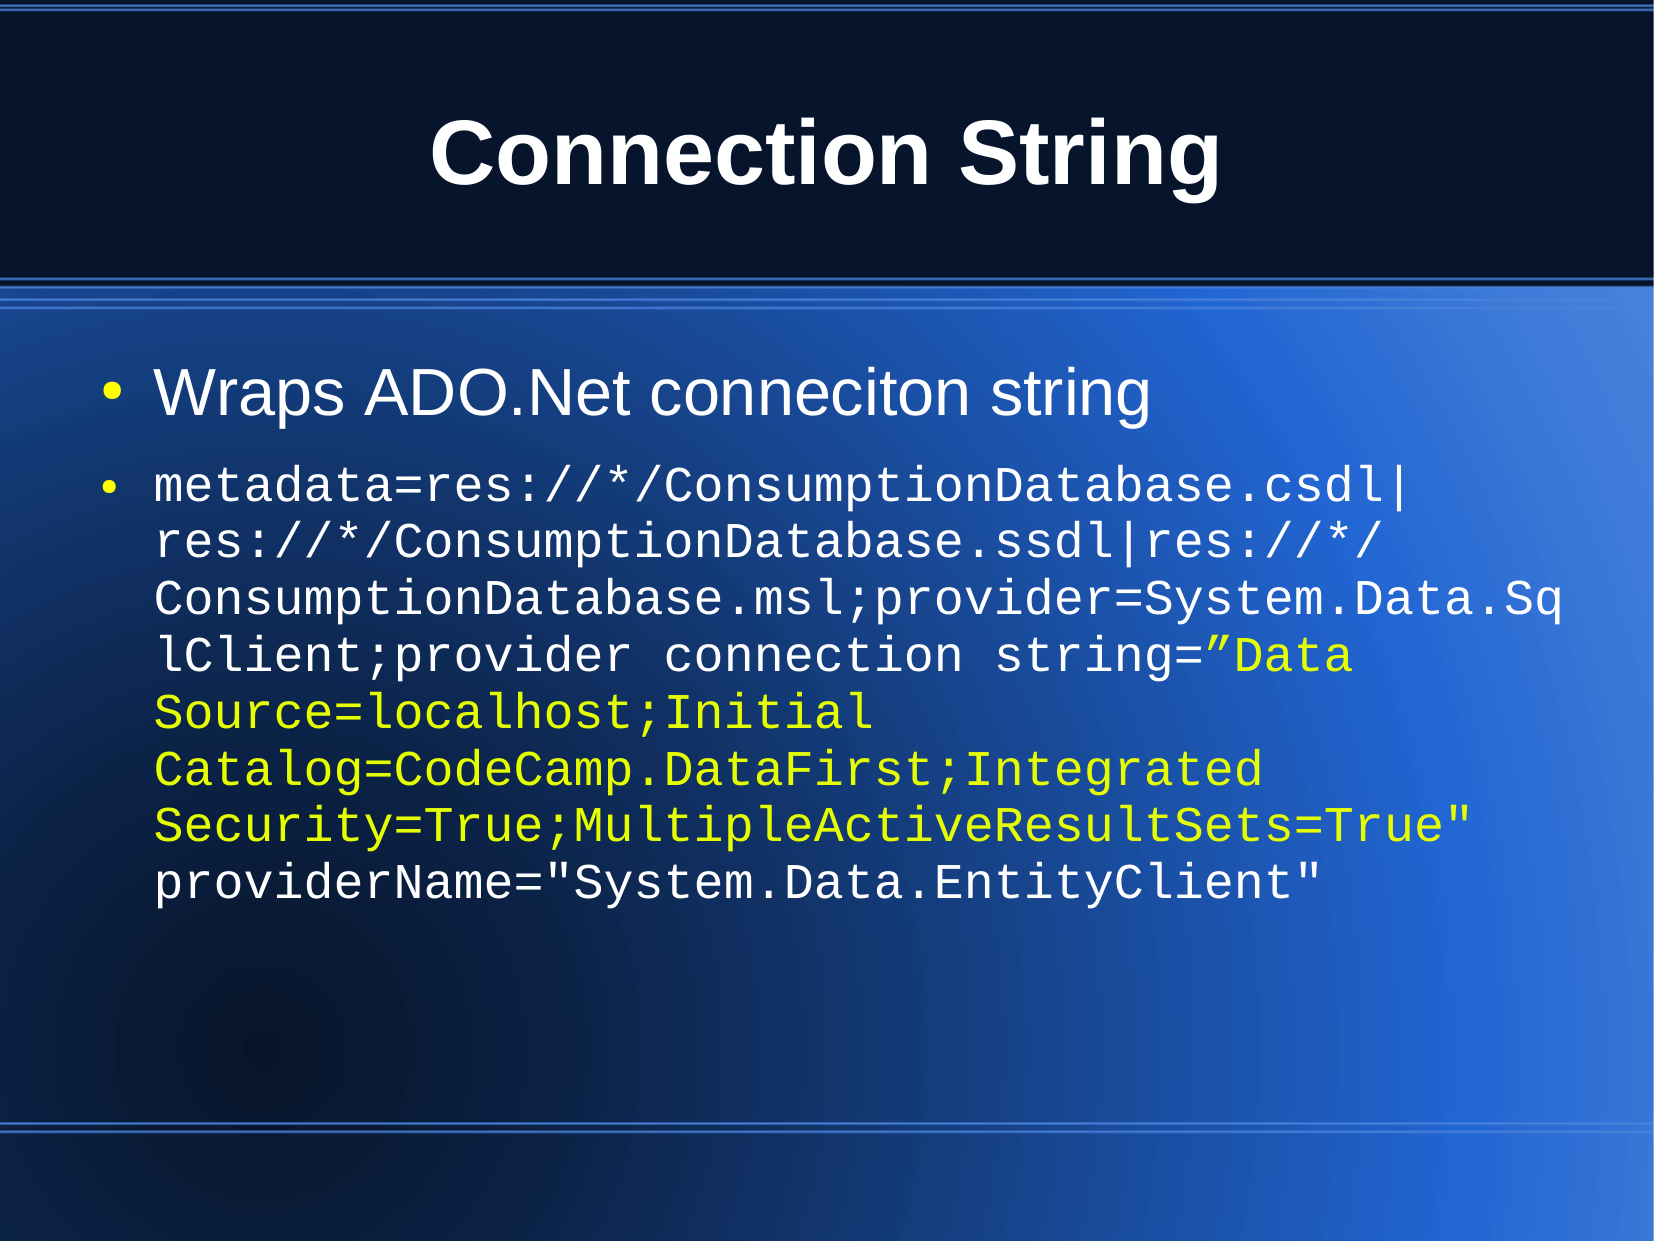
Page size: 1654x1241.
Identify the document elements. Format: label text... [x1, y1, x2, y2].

list Wraps ADO.Net conneciton string metadata=res://*/ConsumptionDatabase.csdl|res://*/ConsumptionDatabase.ssdl|res://*/ConsumptionDatabase.msl;provider=System.Data.SqlClient;provider connection string=”Data Source=localhost;Initial Catalog=CodeCamp.DataFirst;Integrated Security=True;MultipleActiveResultSets=True" providerName="System.Data.EntityClient" [82, 355, 1571, 1058]
picture [0, 0, 1654, 1241]
title Connection String [82, 49, 1571, 257]
